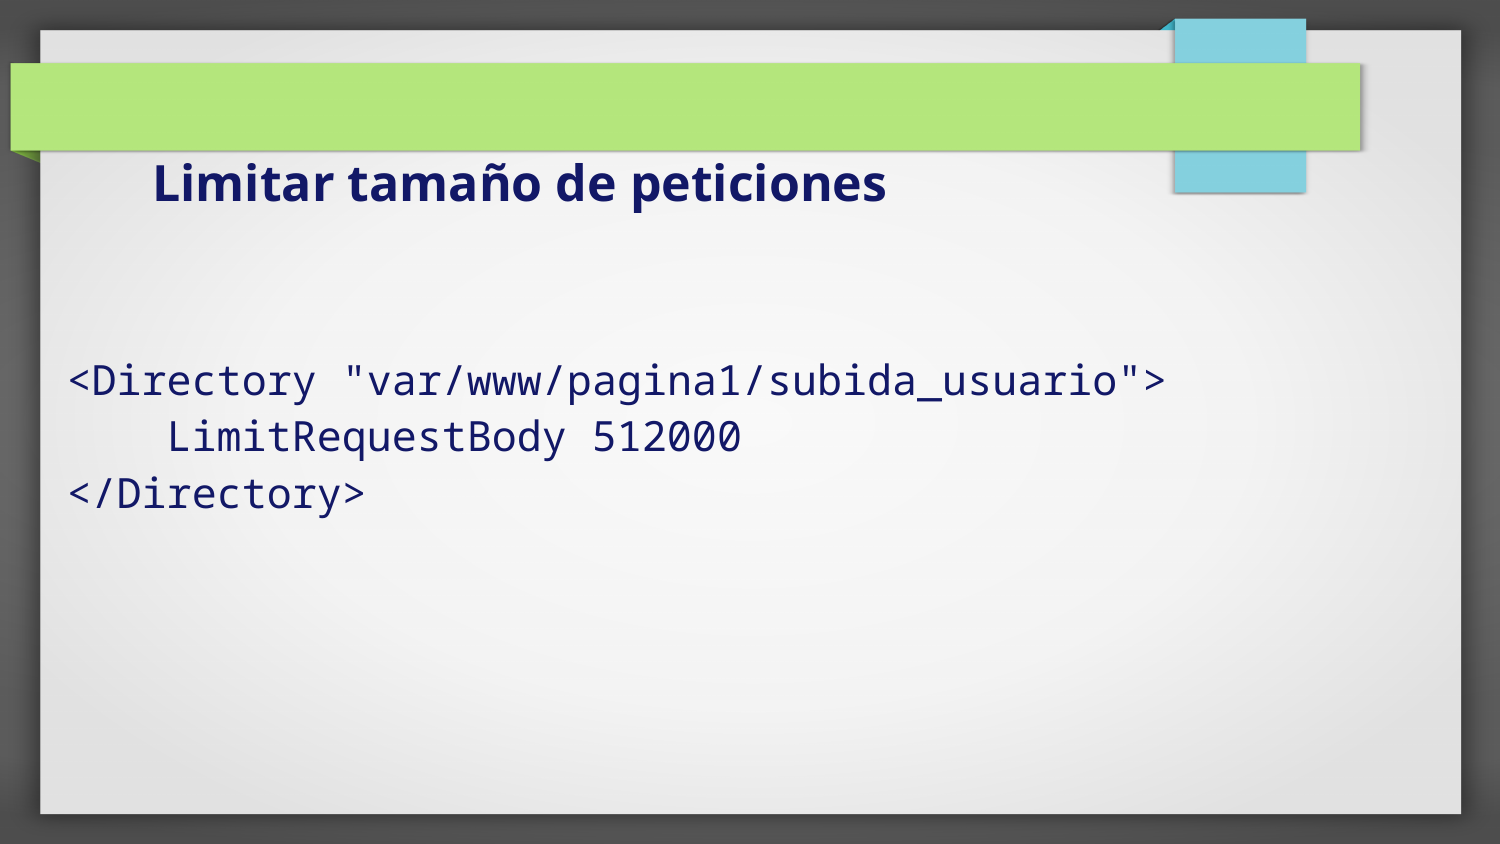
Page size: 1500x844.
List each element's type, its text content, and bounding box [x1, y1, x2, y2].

picture [0, 0, 1500, 844]
text_box <Directory "var/www/pagina1/subida_usuario"> LimitRequestBody 512000 </Directory> [31, 236, 1335, 844]
title Limitar tamaño de peticiones [137, 146, 1011, 227]
